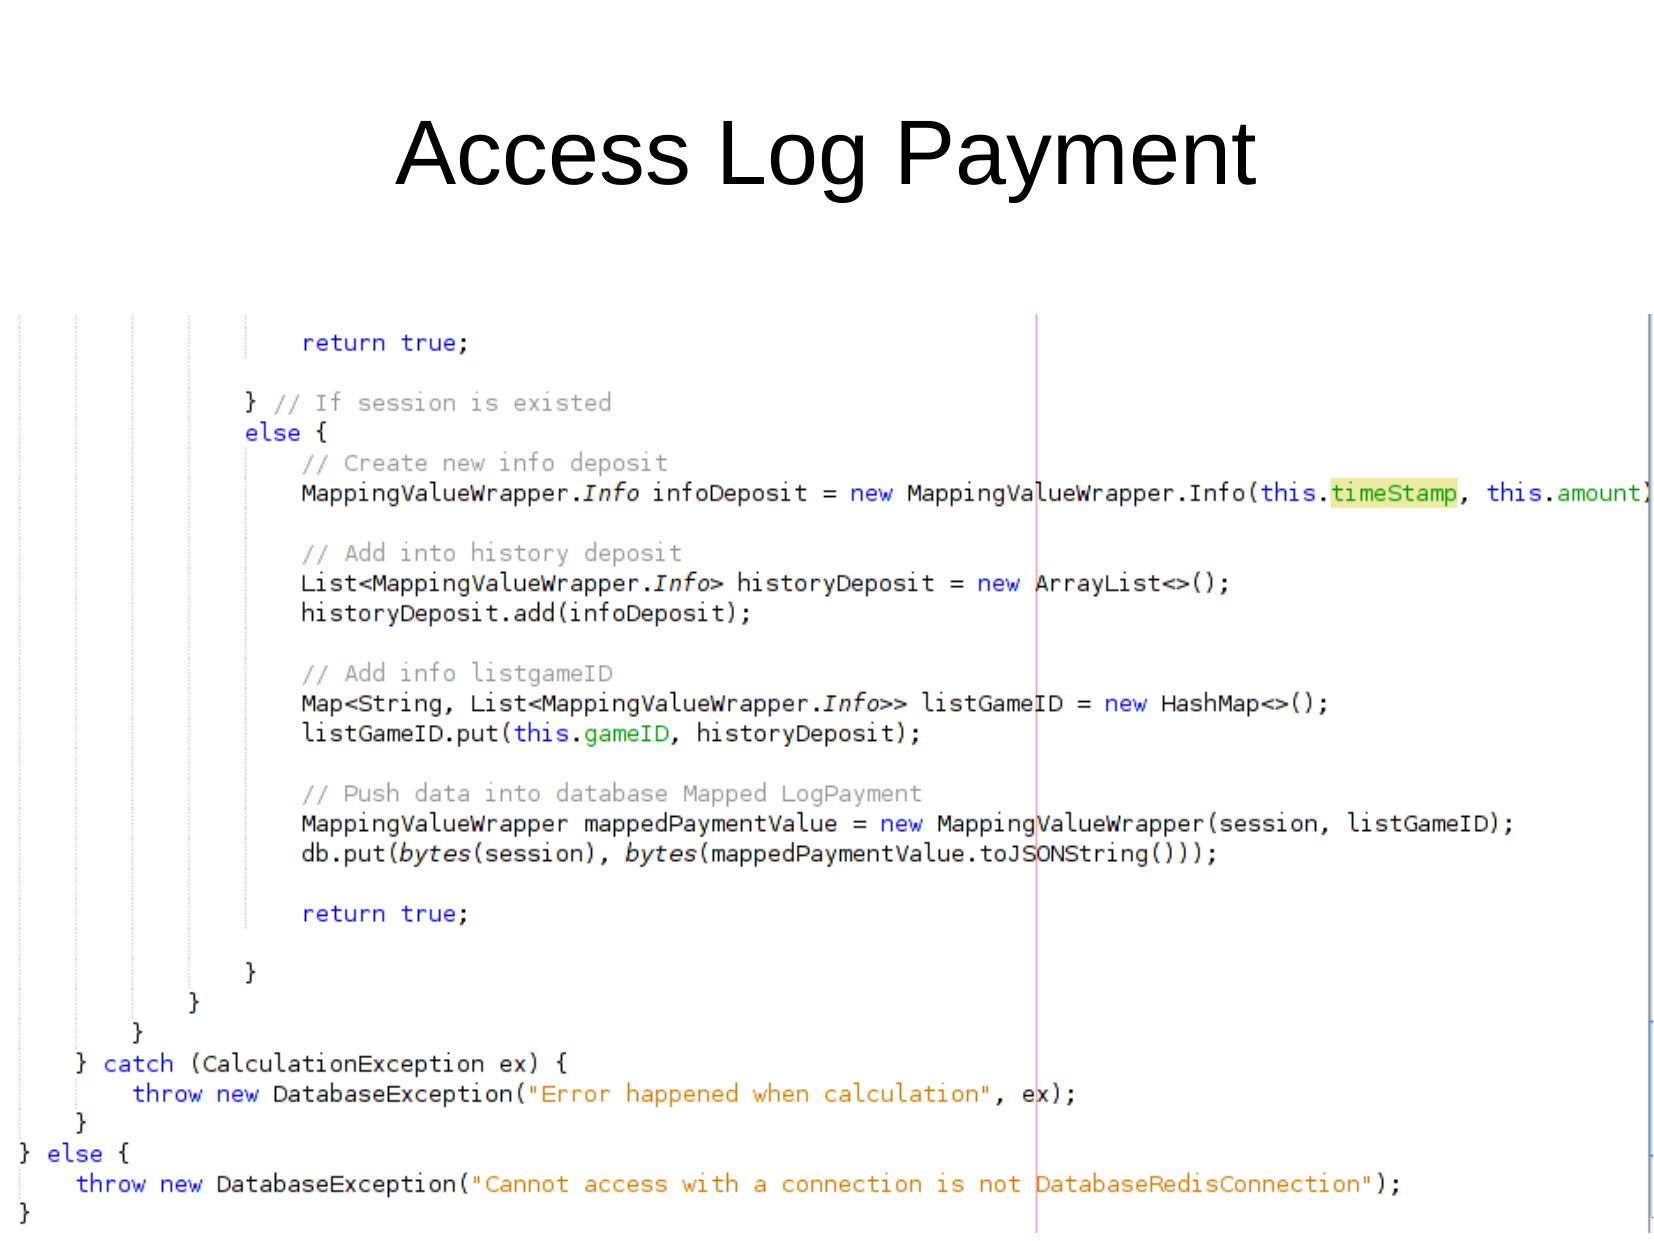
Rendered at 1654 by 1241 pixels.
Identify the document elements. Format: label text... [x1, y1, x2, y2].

title Access Log Payment [82, 49, 1571, 257]
picture [0, 314, 1654, 1233]
